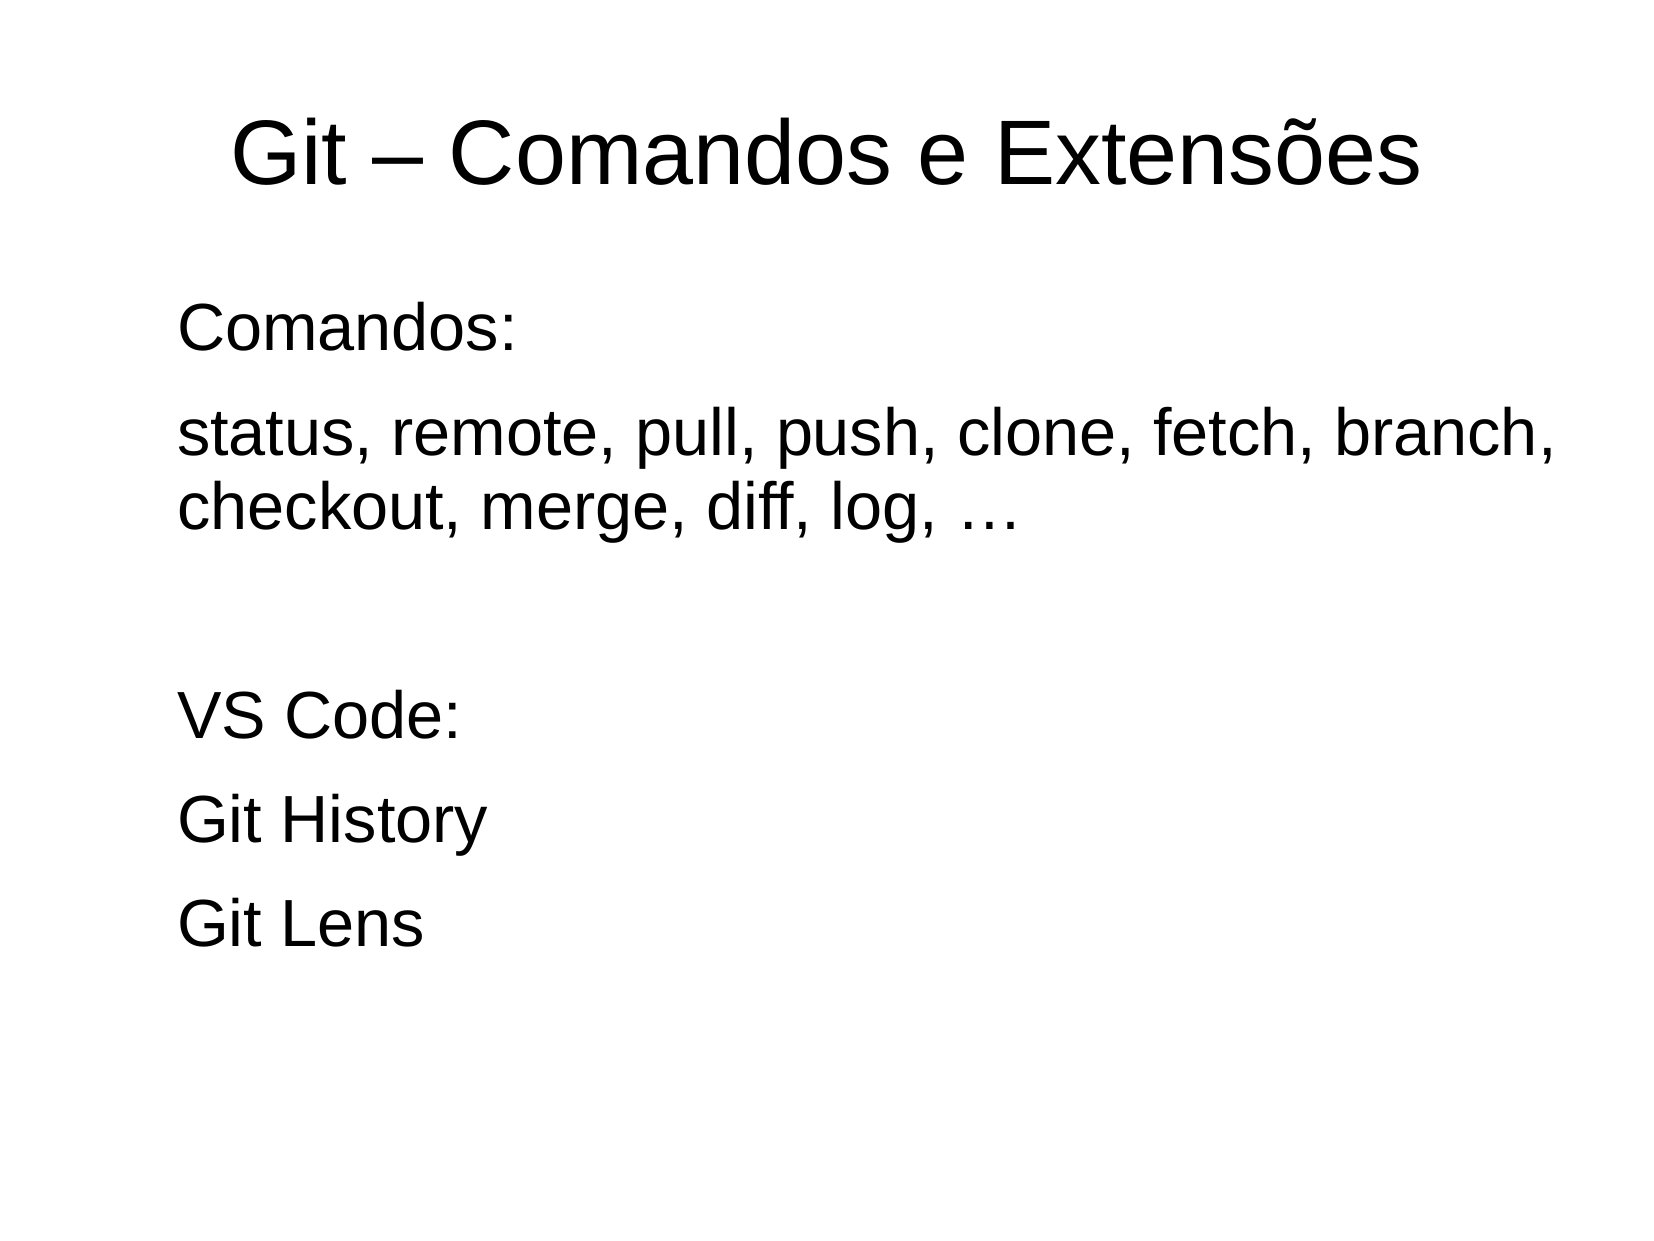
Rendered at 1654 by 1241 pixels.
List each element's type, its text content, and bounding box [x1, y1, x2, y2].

title Git – Comandos e Extensões [82, 49, 1571, 257]
list Comandos: status, remote, pull, push, clone, fetch, branch, checkout, merge, diff, log, … VS Code: Git History Git Lens [106, 290, 1572, 1158]
